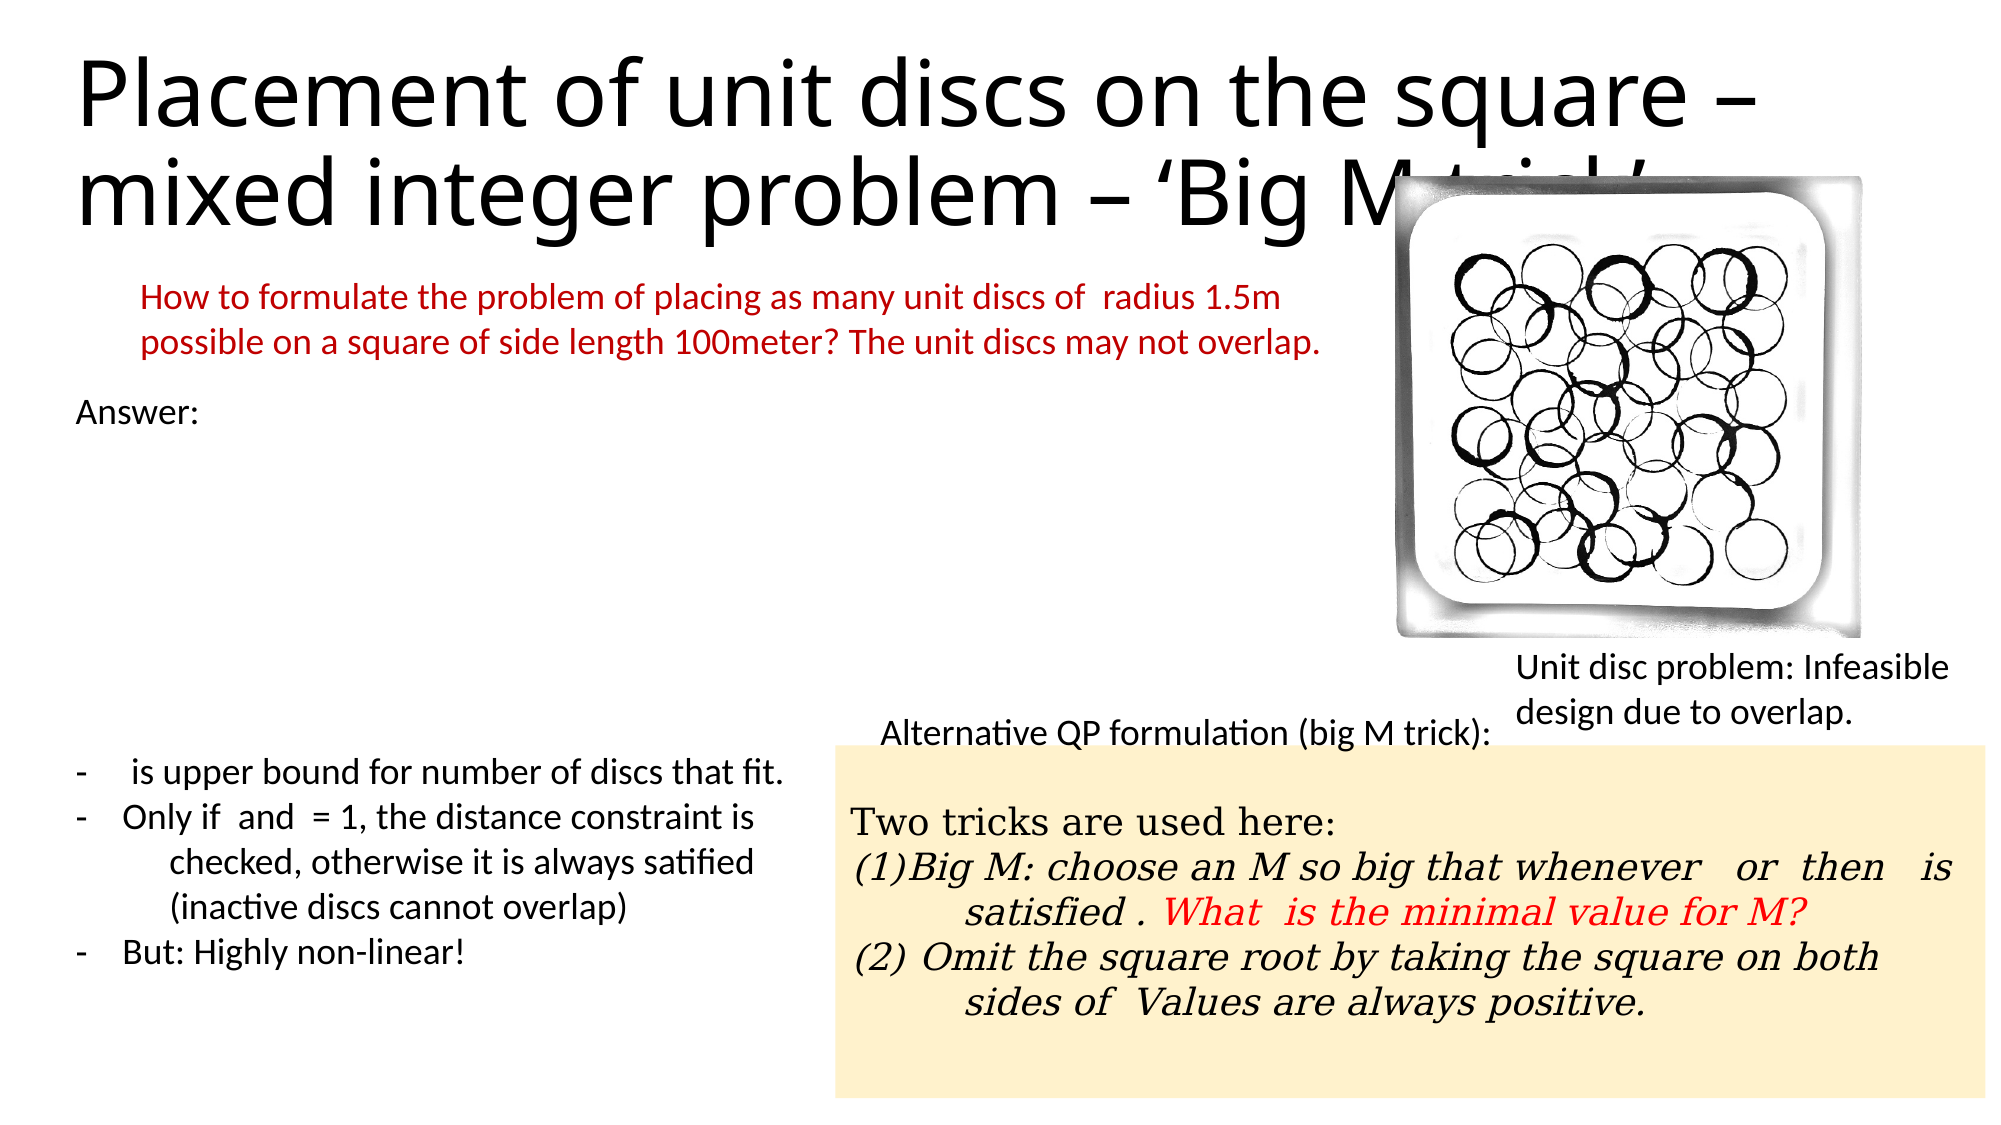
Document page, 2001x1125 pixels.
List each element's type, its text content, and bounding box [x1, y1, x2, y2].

picture [1395, 176, 1863, 638]
text_box Unit disc problem: Infeasible design due to overlap. [1500, 634, 2000, 741]
text_box Two tricks are used here: Big M: choose an M so big that whenever or then is satisfied . What is the minimal value for M? Omit the square root by taking the square on both sides of Values are always positive. [835, 745, 1986, 1099]
title Placement of unit discs on the square – mixed integer problem – ‘Big M trick’ [60, 37, 1786, 255]
text_box Alternative QP formulation (big M trick): [865, 700, 1516, 762]
text_box How to formulate the problem of placing as many unit discs of radius 1.5m possible on a square of side length 100meter? The unit discs may not overlap. [125, 264, 1395, 462]
text_box Answer: is upper bound for number of discs that fit. Only if and = 1, the distance constraint is checked, otherwise it is always satified (inactive discs cannot overlap) But: Highly non-linear! [60, 379, 866, 1101]
